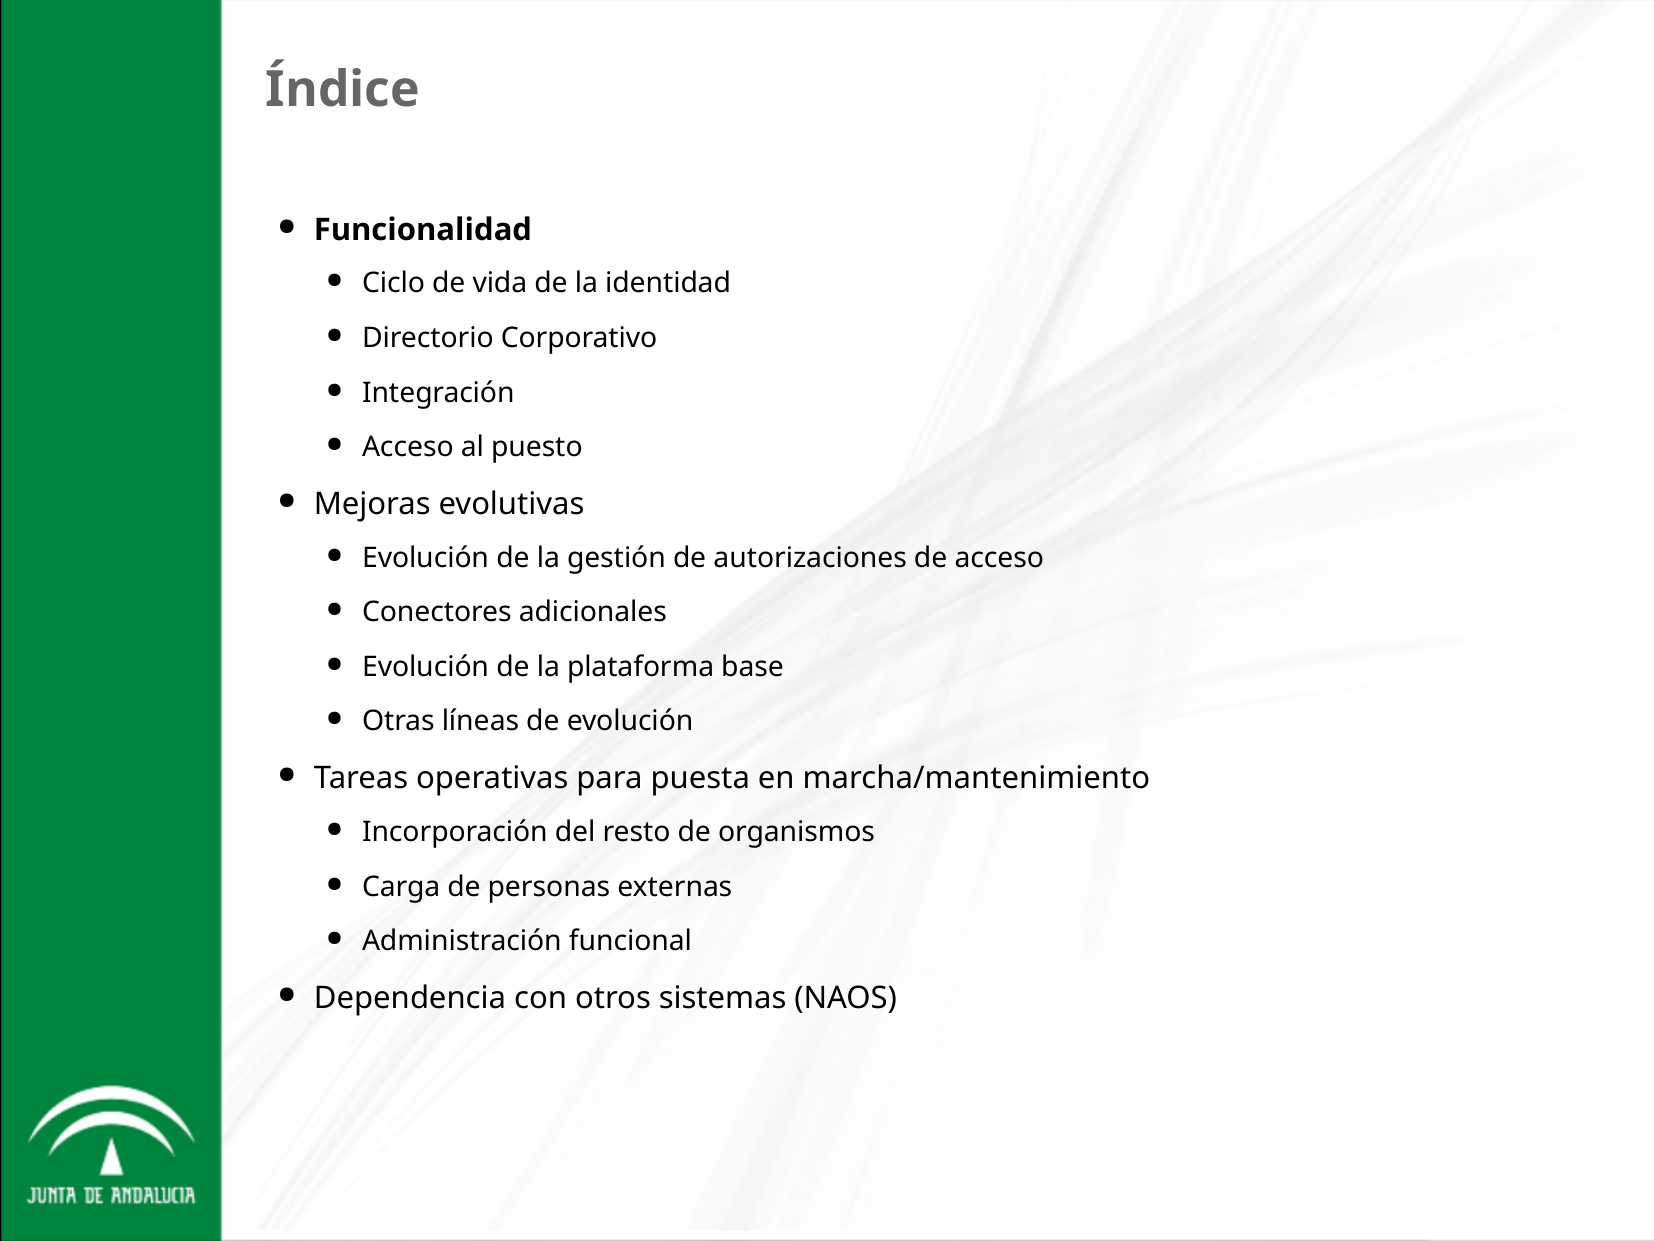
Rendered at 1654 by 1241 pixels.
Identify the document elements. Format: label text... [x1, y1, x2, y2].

title Índice [265, 37, 1571, 136]
list Funcionalidad Ciclo de vida de la identidad Directorio Corporativo Integración Acceso al puesto Mejoras evolutivas Evolución de la gestión de autorizaciones de acceso Conectores adicionales Evolución de la plataforma base Otras líneas de evolución Tareas operativas para puesta en marcha/mantenimiento Incorporación del resto de organismos Carga de personas externas Administración funcional Dependencia con otros sistemas (NAOS) [265, 206, 1571, 1026]
picture [0, 0, 1654, 1241]
